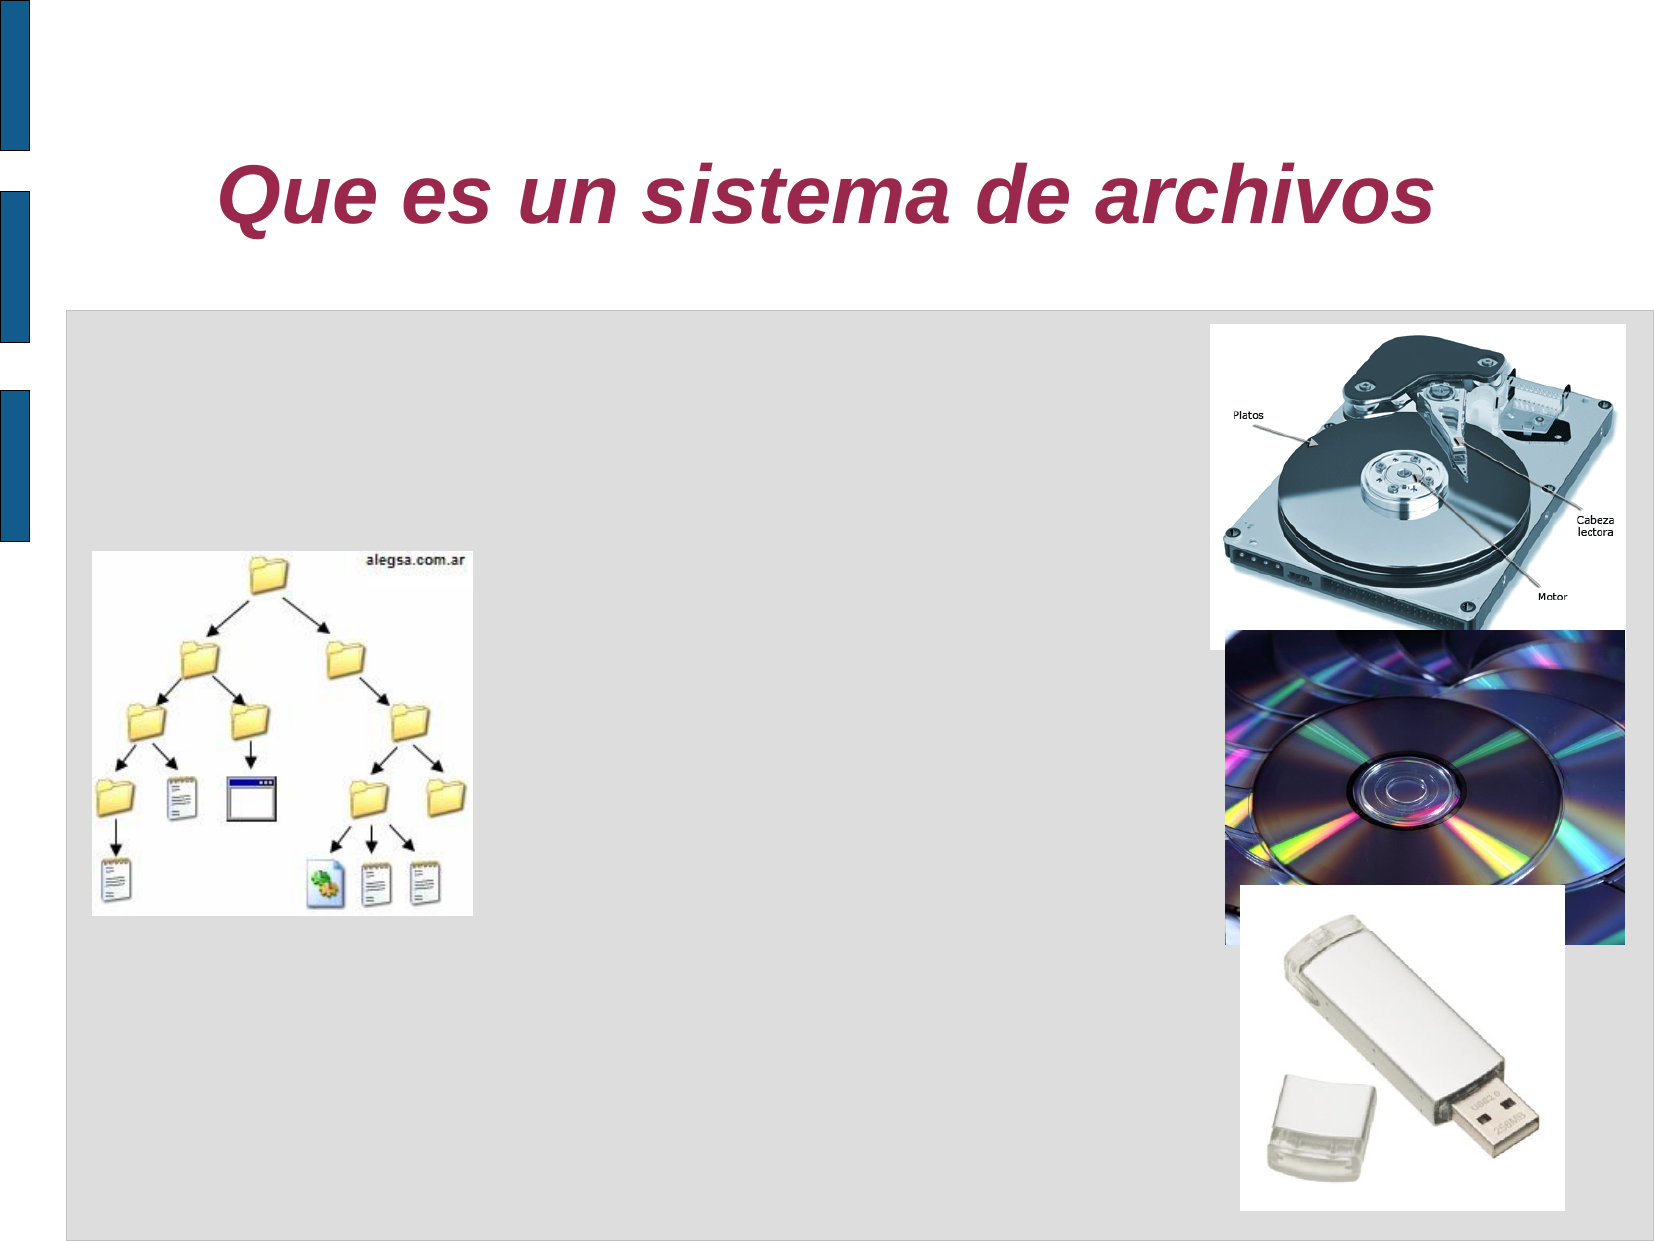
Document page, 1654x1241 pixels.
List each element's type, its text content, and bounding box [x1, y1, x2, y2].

picture [1210, 324, 1626, 1211]
picture [92, 551, 473, 916]
title Que es un sistema de archivos [121, 91, 1534, 299]
